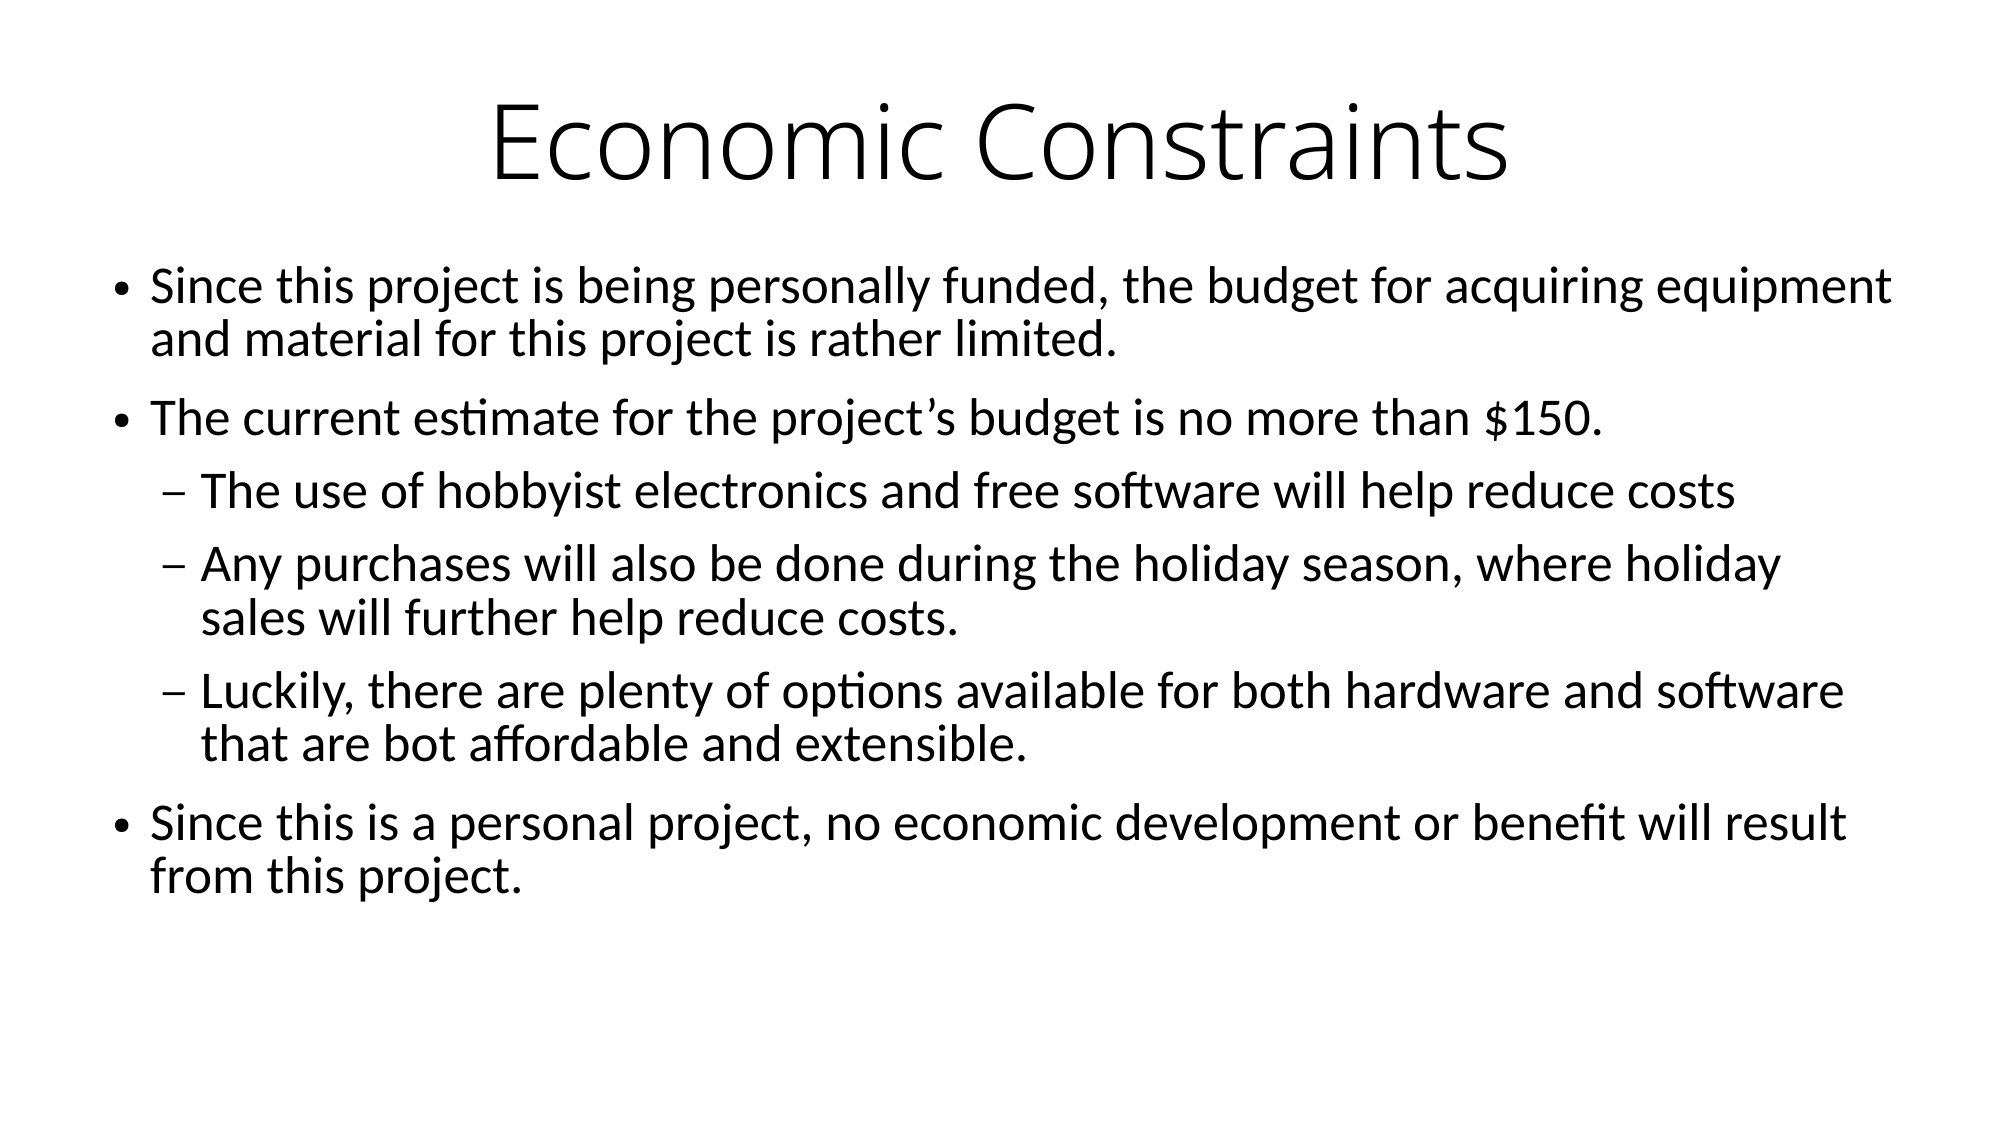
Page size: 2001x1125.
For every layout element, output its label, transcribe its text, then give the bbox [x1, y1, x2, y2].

title Economic Constraints [99, 44, 1900, 233]
list Since this project is being personally funded, the budget for acquiring equipment and material for this project is rather limited. The current estimate for the project’s budget is no more than $150. The use of hobbyist electronics and free software will help reduce costs Any purchases will also be done during the holiday season, where holiday sales will further help reduce costs. Luckily, there are plenty of options available for both hardware and software that are bot affordable and extensible. Since this is a personal project, no economic development or benefit will result from this project. [99, 263, 1900, 916]
